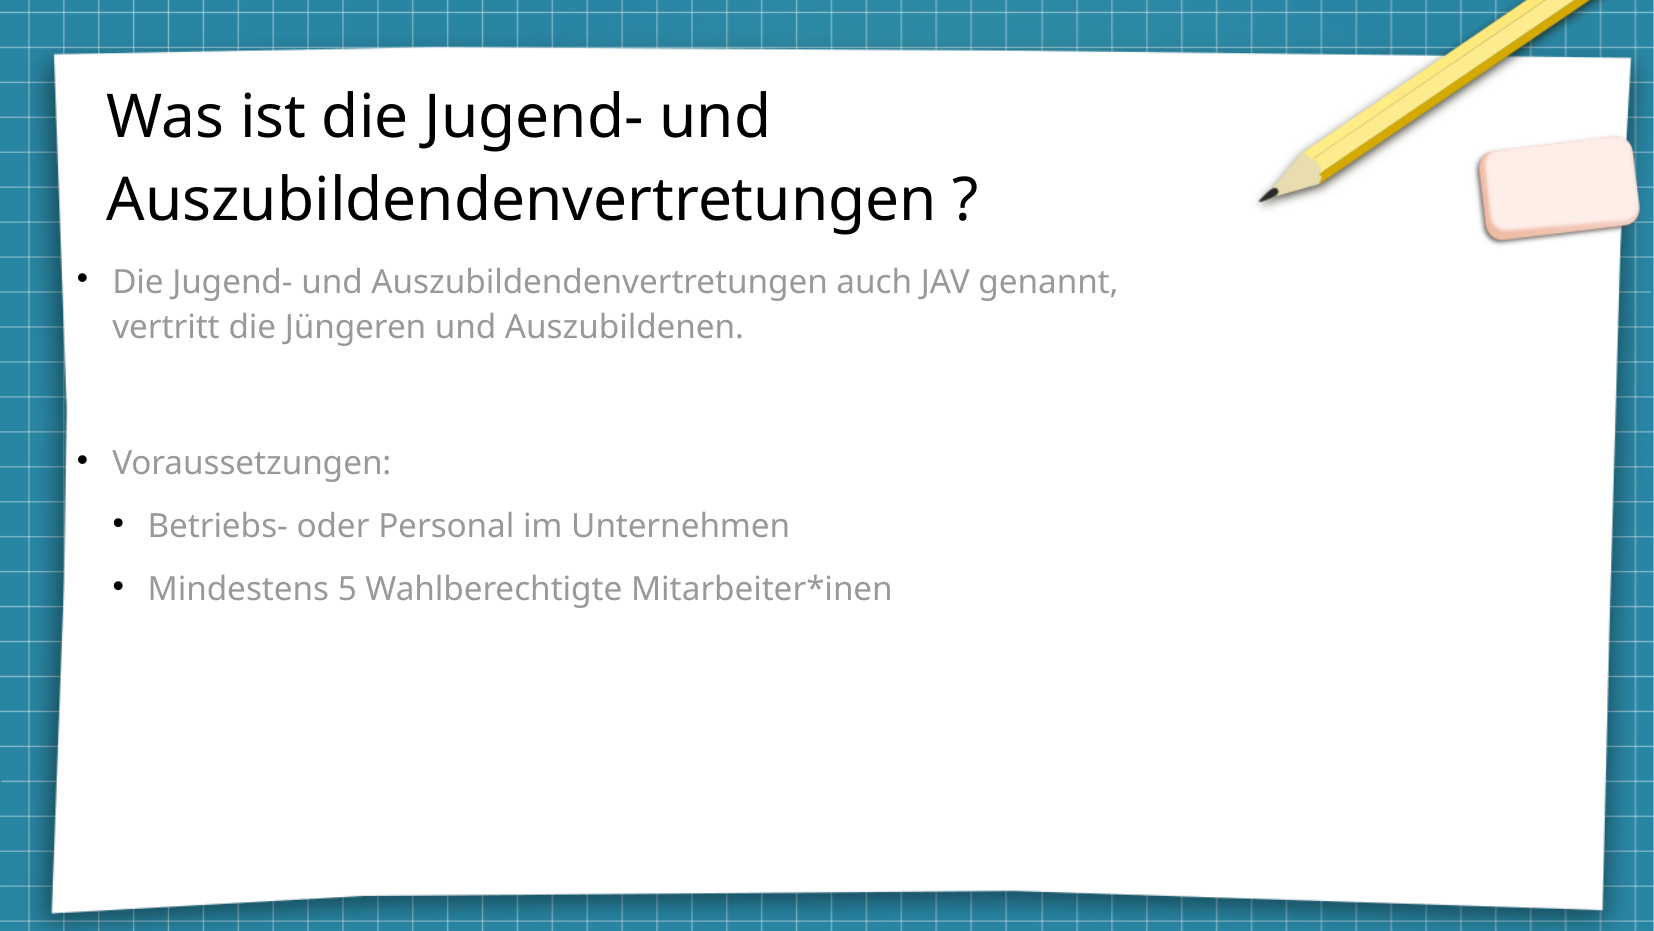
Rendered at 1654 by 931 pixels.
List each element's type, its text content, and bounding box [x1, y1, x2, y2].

list Die Jugend- und Auszubildendenvertretungen auch JAV genannt, vertritt die Jüngeren und Auszubildenen. Voraussetzungen: Betriebs- oder Personal im Unternehmen Mindestens 5 Wahlberechtigte Mitarbeiter*inen [76, 257, 1565, 798]
picture [0, 0, 1654, 931]
title Was ist die Jugend- und Auszubildendenvertretungen ? [106, 0, 1329, 257]
